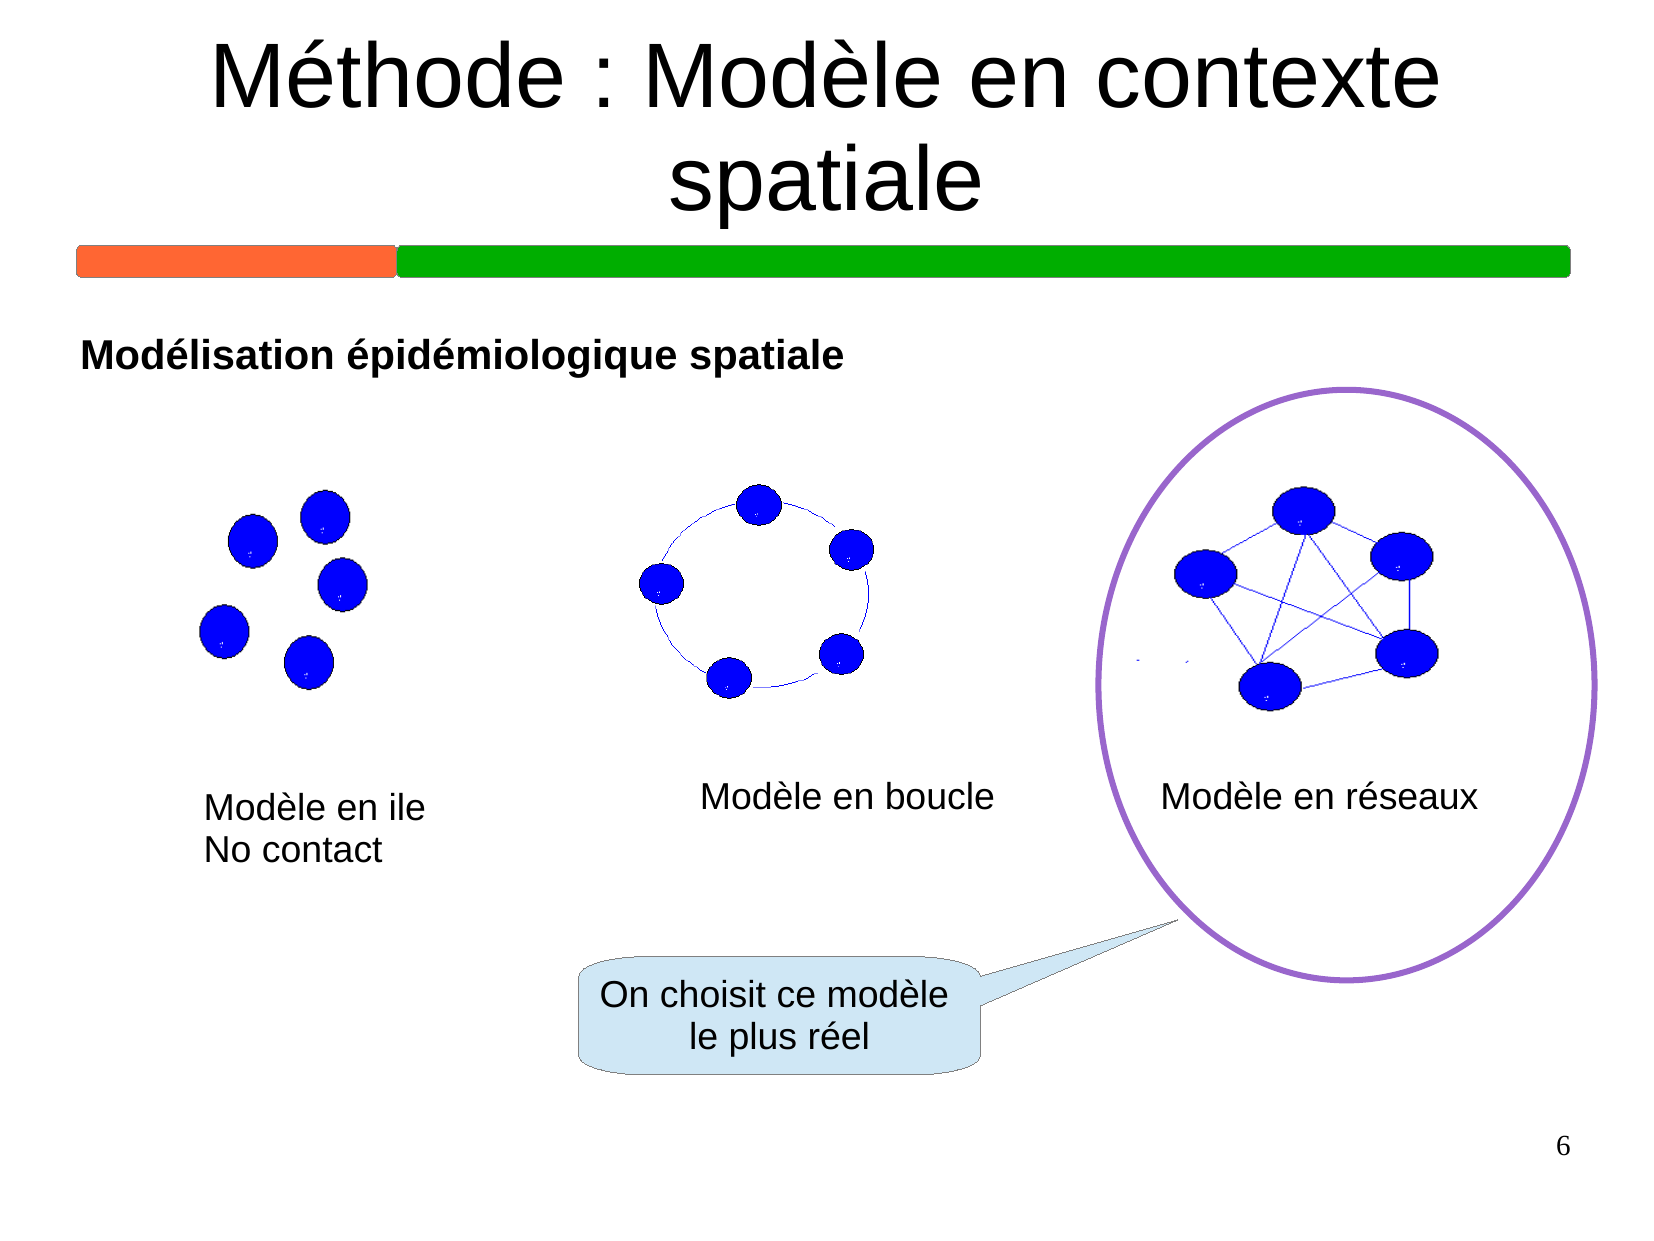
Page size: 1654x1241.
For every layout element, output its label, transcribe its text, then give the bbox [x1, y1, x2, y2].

text_box Modèle en boucle [685, 767, 1021, 825]
text_box [76, 245, 1571, 278]
picture [617, 448, 898, 708]
list Modélisation épidémiologique spatiale [1102, 393, 1524, 977]
picture [1133, 472, 1489, 733]
list Modélisation épidémiologique spatiale [68, 331, 1524, 1052]
picture [1133, 472, 1169, 526]
text_box Modèle en ile No contact [188, 779, 441, 879]
text_box Modèle en réseaux [1145, 767, 1494, 825]
picture [177, 483, 390, 697]
title Méthode : Modèle en contexte spatiale [82, 23, 1571, 231]
text_box On choisit ce modèle le plus réel [578, 919, 1178, 1075]
